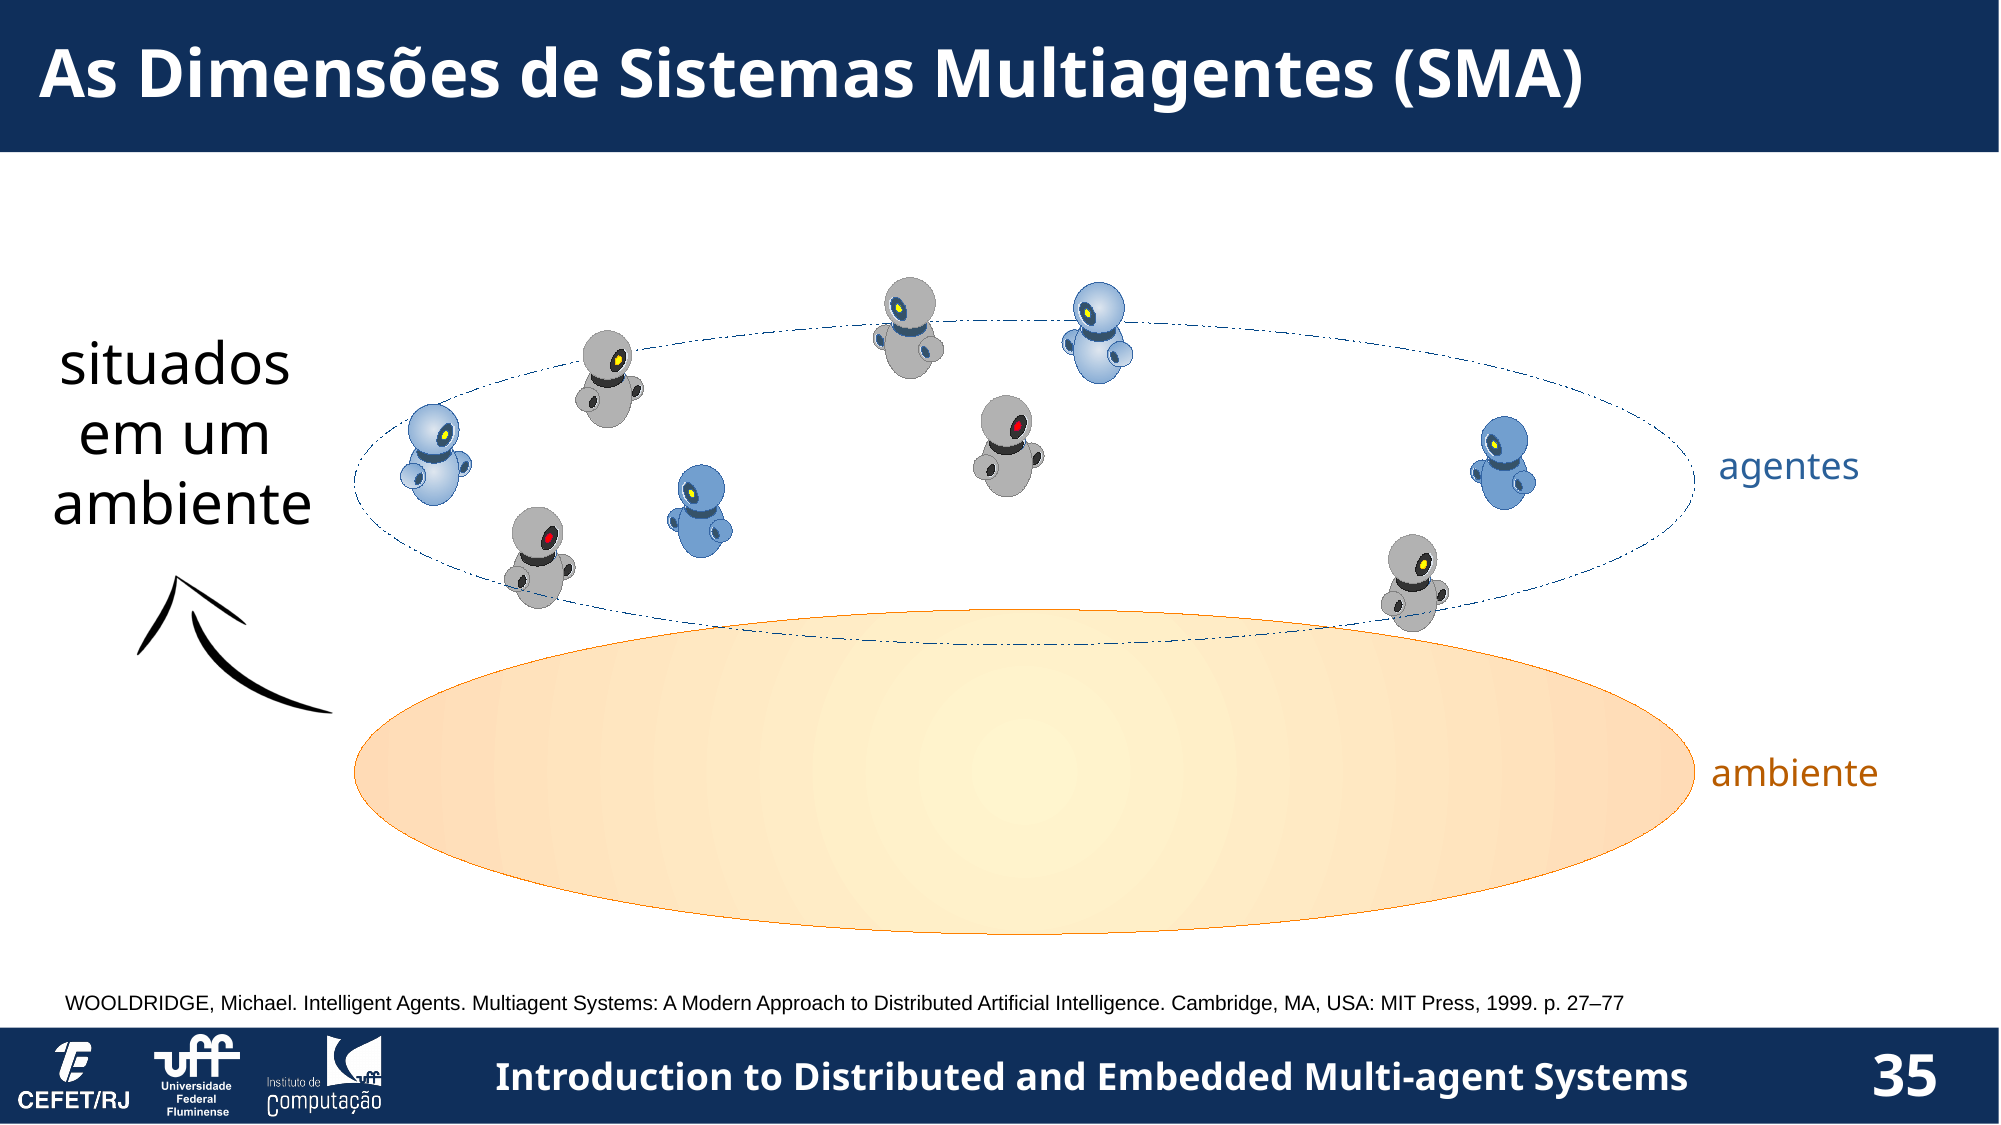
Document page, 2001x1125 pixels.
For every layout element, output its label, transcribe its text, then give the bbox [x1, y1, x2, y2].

text_box [400, 404, 472, 506]
text_box agentes [1612, 434, 1967, 495]
picture [153, 1033, 241, 1121]
picture [116, 564, 334, 782]
text_box [575, 330, 644, 428]
picture [18, 1021, 129, 1125]
text_box ambiente [1618, 741, 1973, 802]
picture [265, 1033, 383, 1117]
text_box WOOLDRIDGE, Michael. Intelligent Agents. Multiagent Systems: A Modern Approach to Distributed Artificial Intelligence. Cambridge, MA, USA: MIT Press, 1999. p. 27–77 [50, 982, 1969, 1023]
text_box [354, 609, 1684, 935]
text_box As Dimensões de Sistemas Multiagentes (SMA) [25, 23, 1999, 119]
text_box situados em um ambiente [0, 318, 390, 544]
text_box [667, 464, 733, 558]
text_box [973, 395, 1045, 497]
text_box [504, 507, 576, 609]
text_box [1381, 534, 1449, 632]
text_box [1470, 416, 1536, 510]
text_box [1061, 282, 1133, 384]
text_box [873, 277, 944, 379]
